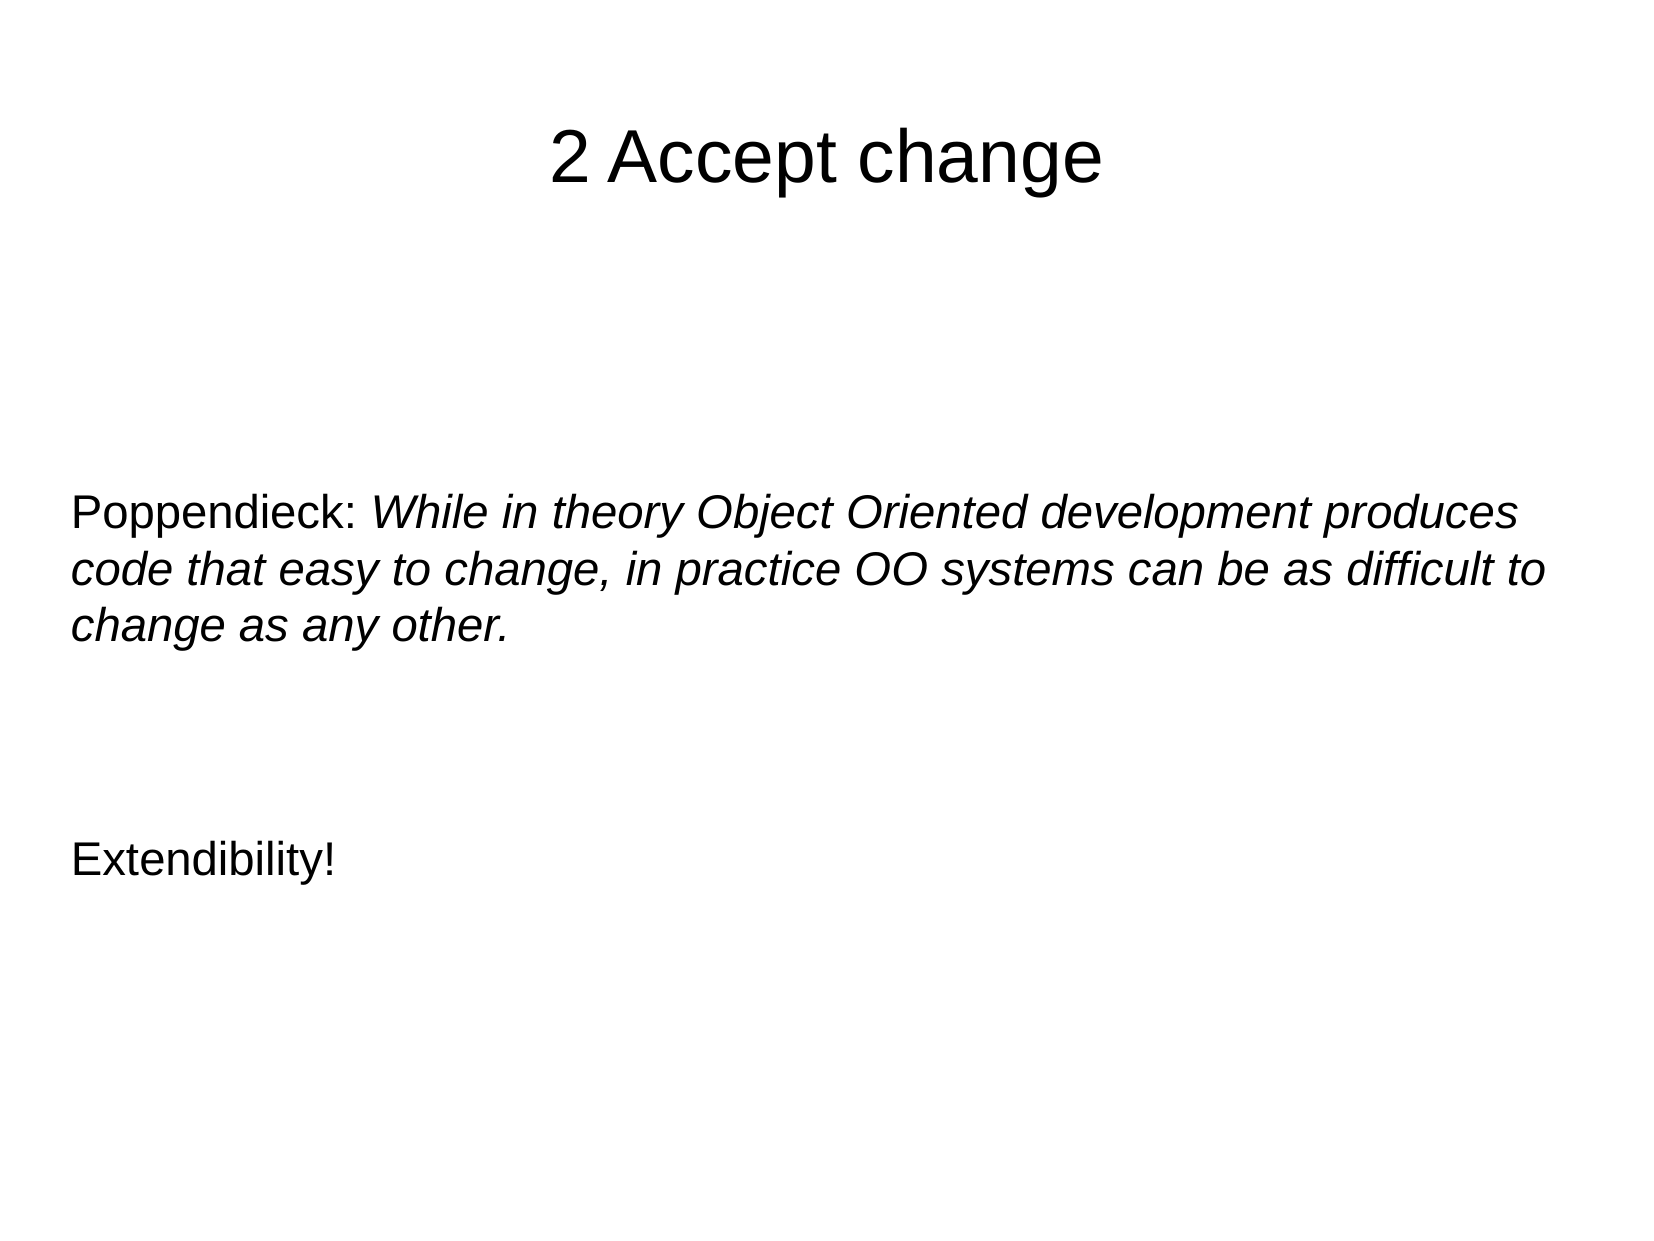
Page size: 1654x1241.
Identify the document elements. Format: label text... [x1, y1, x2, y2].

list Poppendieck: While in theory Object Oriented development produces code that easy to change, in practice OO systems can be as difficult to change as any other. Extendibility! [70, 480, 1560, 886]
title 2 Accept change [82, 49, 1571, 257]
